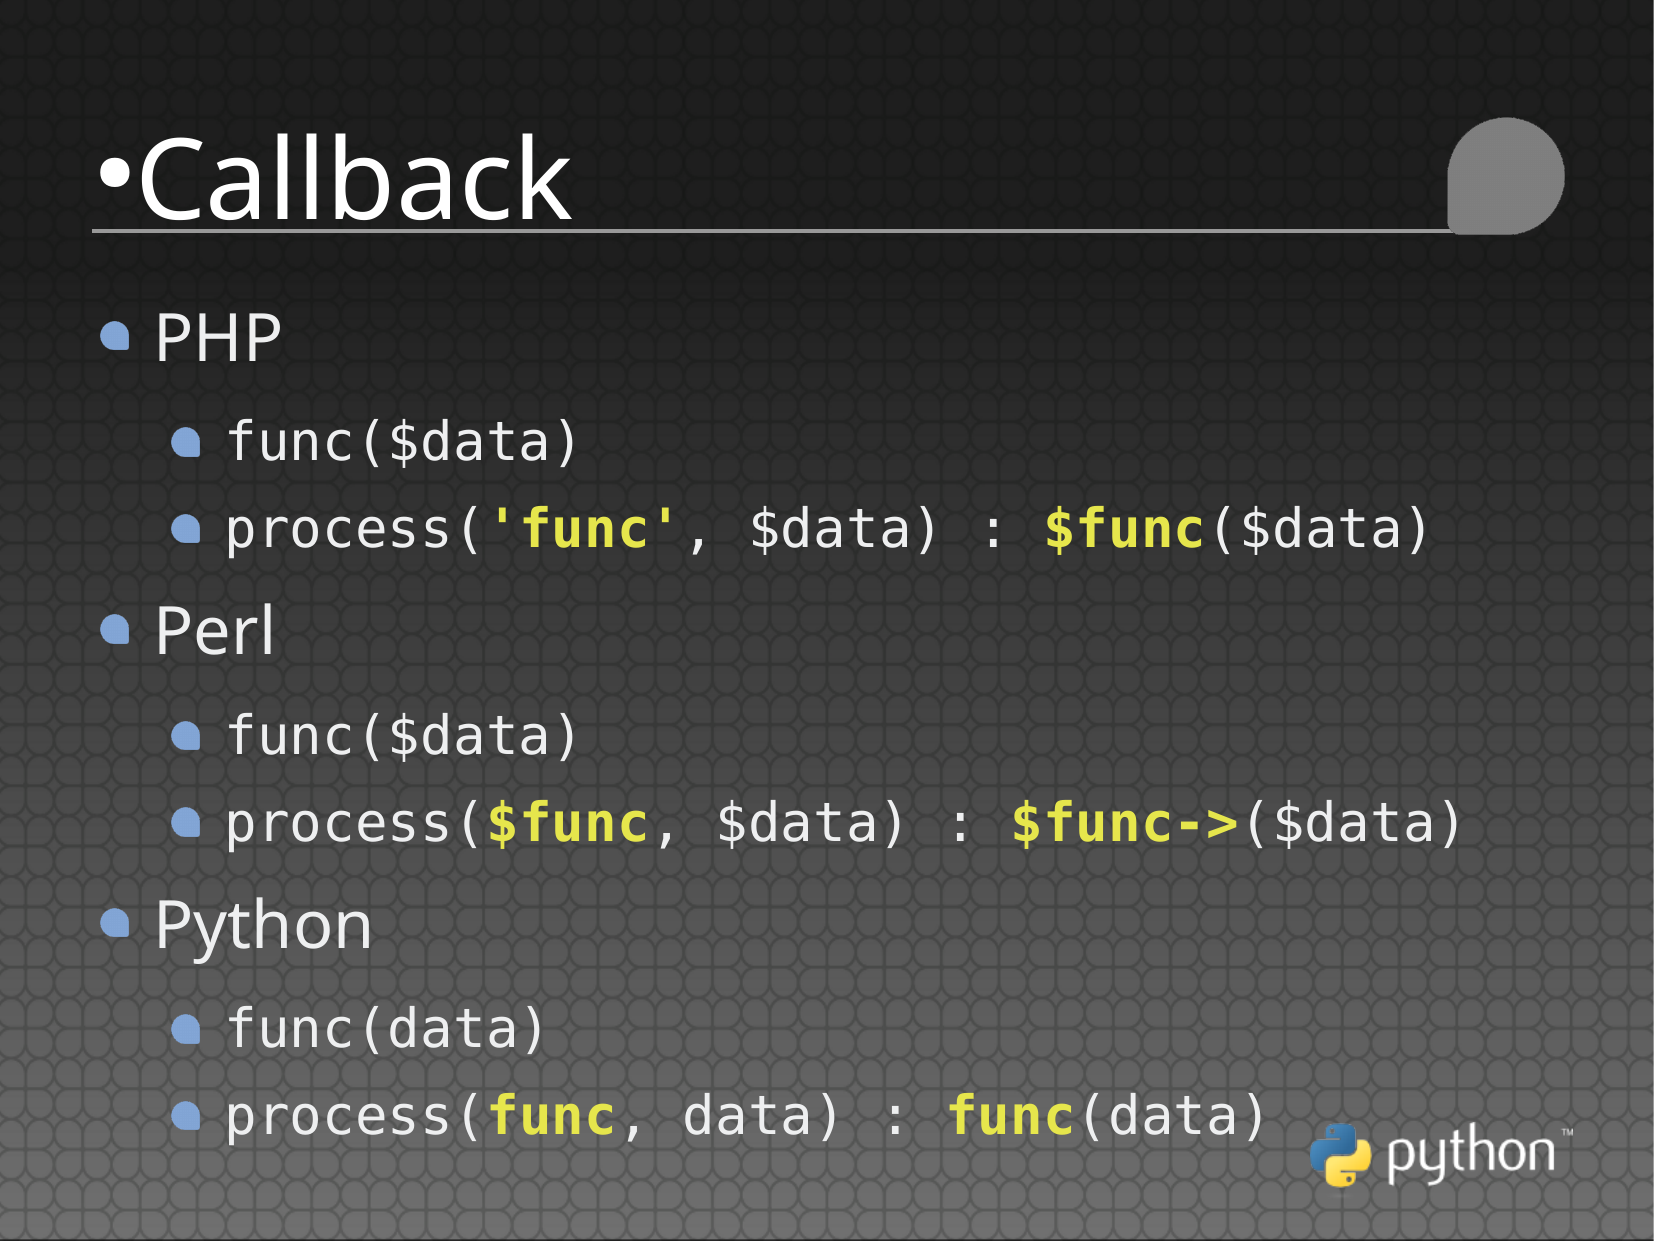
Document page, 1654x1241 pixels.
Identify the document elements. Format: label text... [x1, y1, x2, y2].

list PHP func($data) process('func', $data) : $func($data) Perl func($data) process($func, $data) : $func->($data) Python func(data) process(func, data) : func(data) [82, 290, 1571, 1100]
title Callback [94, 100, 1426, 251]
picture [0, 0, 1654, 1241]
